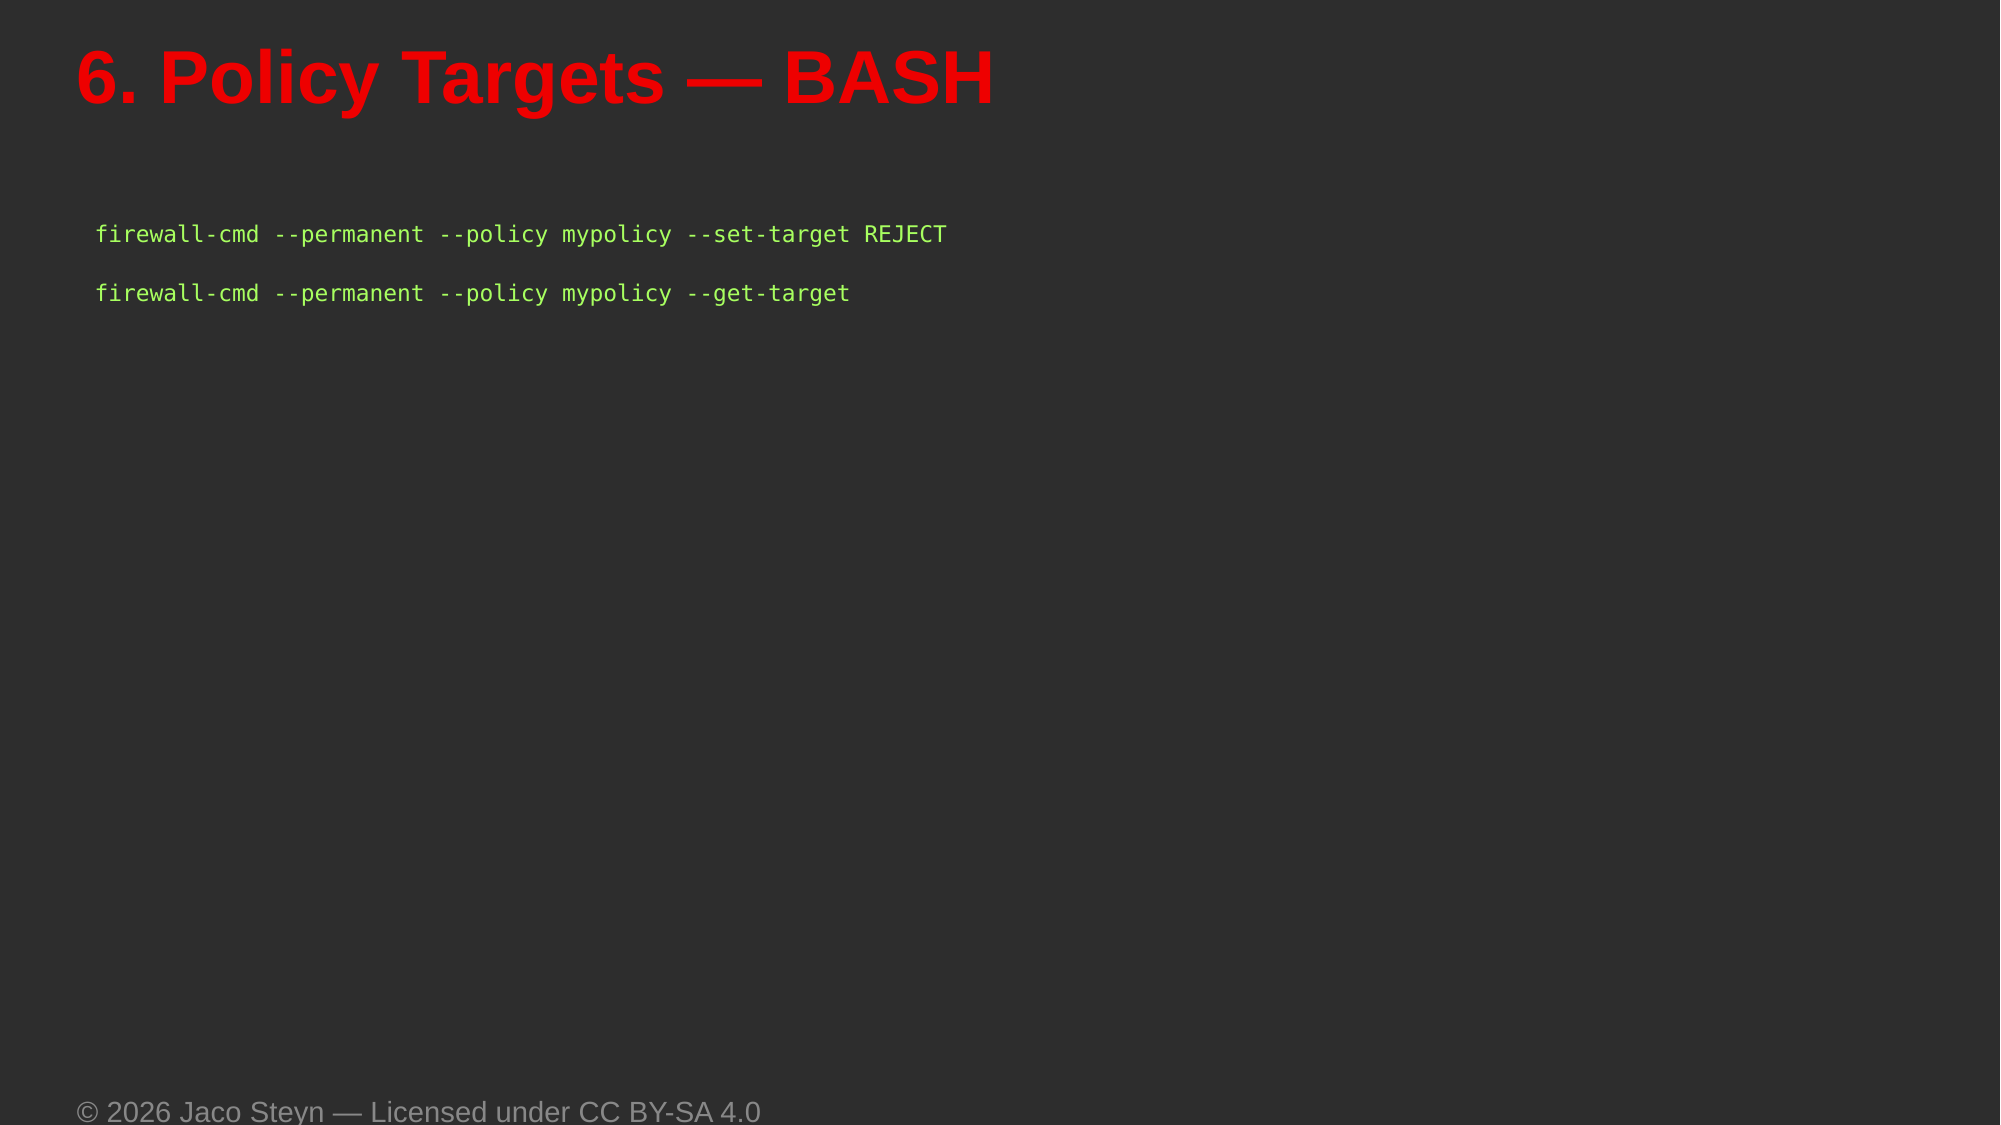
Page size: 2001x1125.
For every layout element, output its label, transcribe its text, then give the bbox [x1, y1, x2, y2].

text_box firewall-cmd --permanent --policy mypolicy --set-target REJECT firewall-cmd --permanent --policy mypolicy --get-target [59, 194, 1942, 1052]
text_box 6. Policy Targets — BASH [59, 23, 1942, 178]
text_box © 2026 Jaco Steyn — Licensed under CC BY-SA 4.0 [59, 1083, 1942, 1120]
